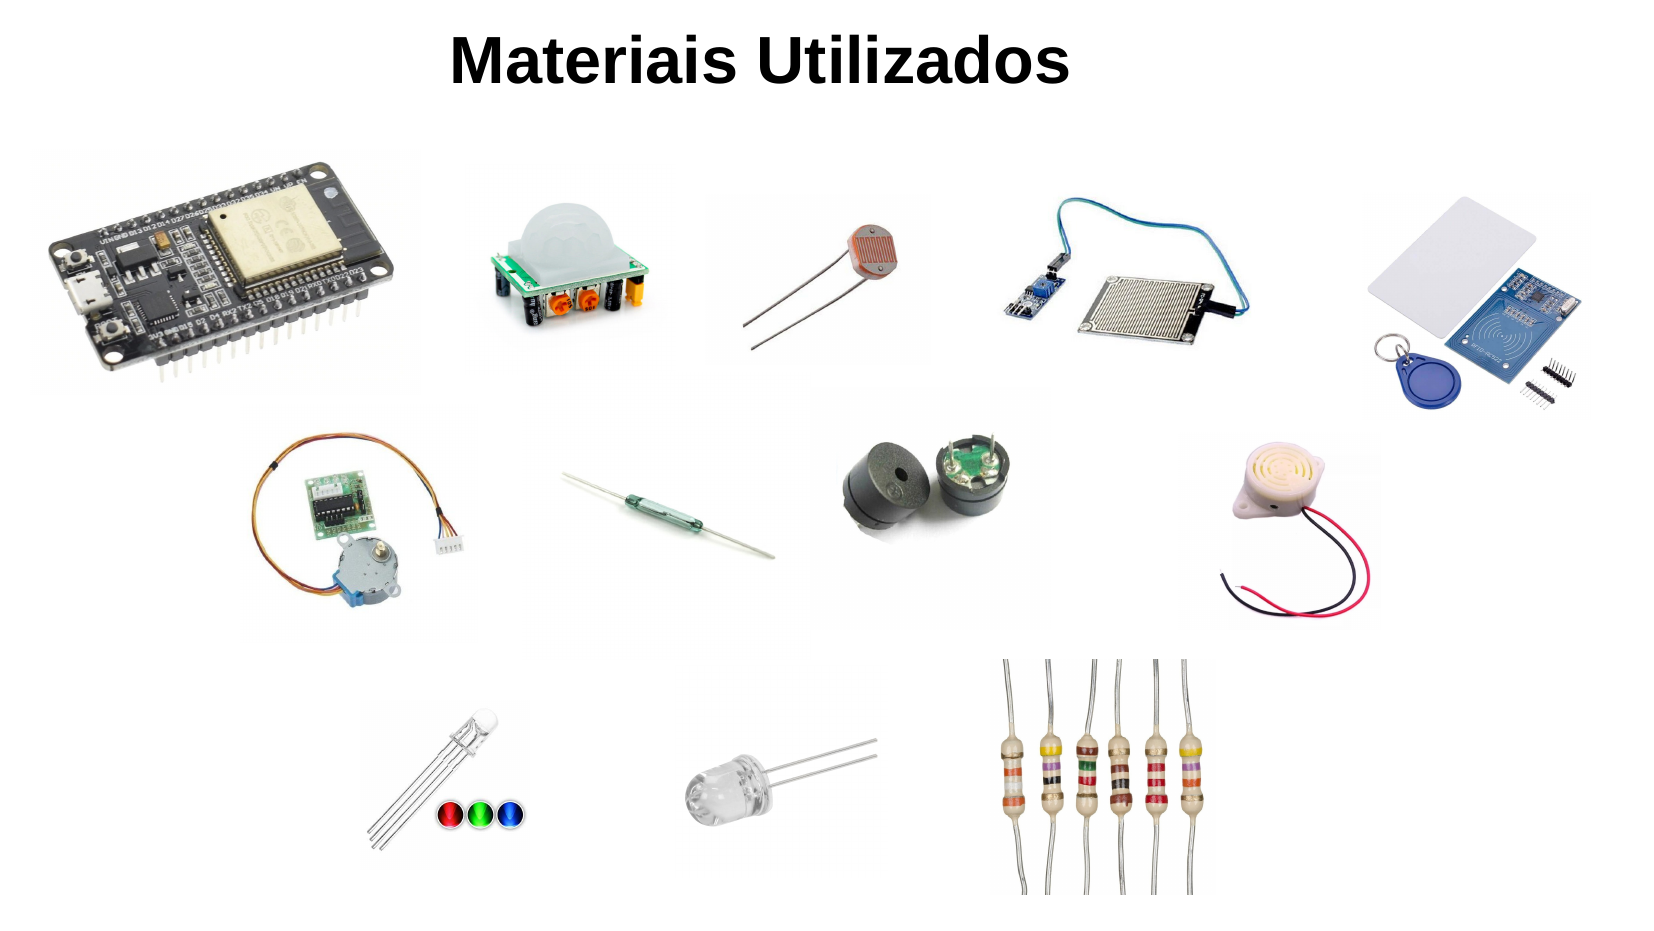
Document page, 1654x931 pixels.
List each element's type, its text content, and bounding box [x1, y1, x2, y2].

picture [240, 404, 478, 643]
picture [465, 134, 1261, 661]
picture [360, 700, 530, 871]
picture [1178, 432, 1381, 631]
picture [675, 665, 888, 878]
picture [1362, 192, 1591, 421]
picture [990, 659, 1216, 895]
text_box Materiais Utilizados [435, 15, 1306, 181]
picture [30, 149, 421, 395]
picture [705, 194, 931, 365]
